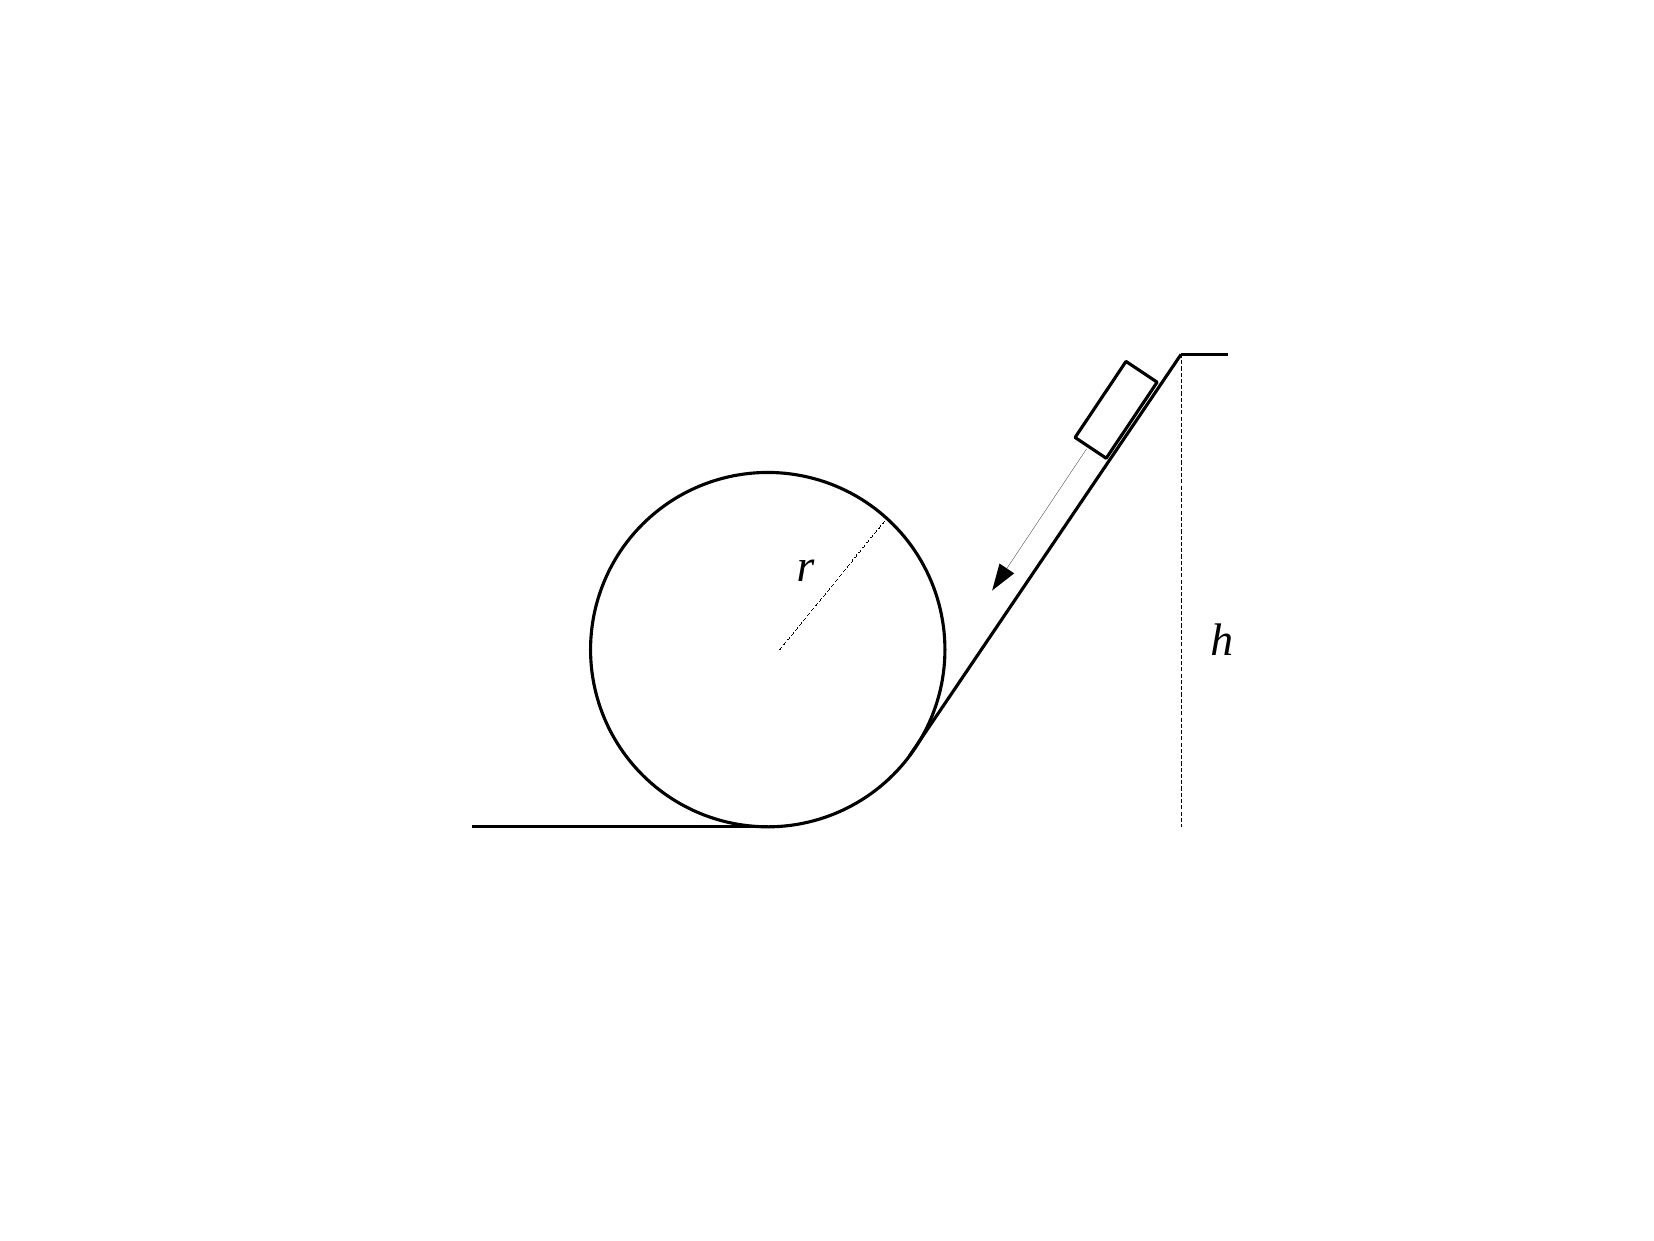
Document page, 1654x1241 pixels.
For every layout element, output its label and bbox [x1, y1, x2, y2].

chart [1204, 614, 1241, 665]
chart [790, 540, 824, 591]
